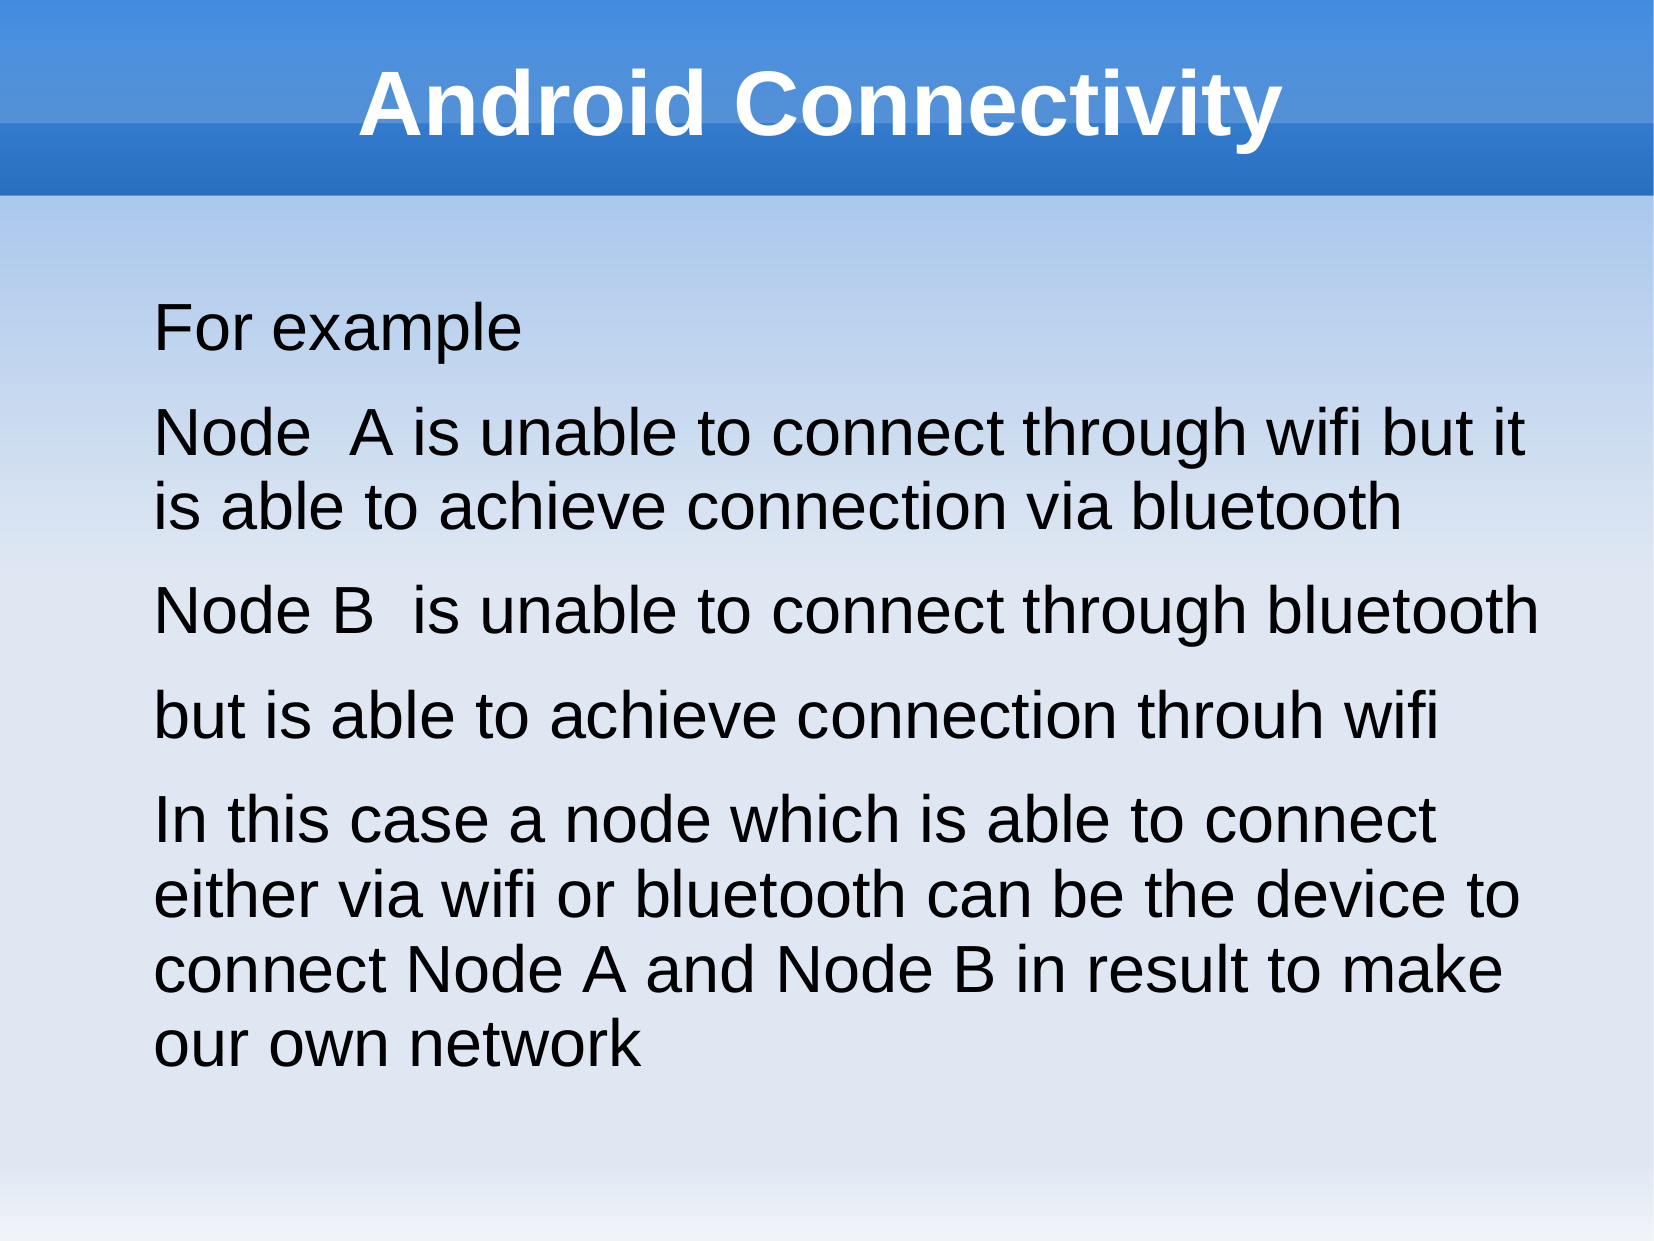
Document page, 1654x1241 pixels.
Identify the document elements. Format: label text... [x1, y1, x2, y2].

list For example Node A is unable to connect through wifi but it is able to achieve connection via bluetooth Node B is unable to connect through bluetooth but is able to achieve connection throuh wifi In this case a node which is able to connect either via wifi or bluetooth can be the device to connect Node A and Node B in result to make our own network [82, 290, 1571, 1109]
title Android Connectivity [76, 0, 1565, 208]
picture [0, 0, 1654, 1241]
